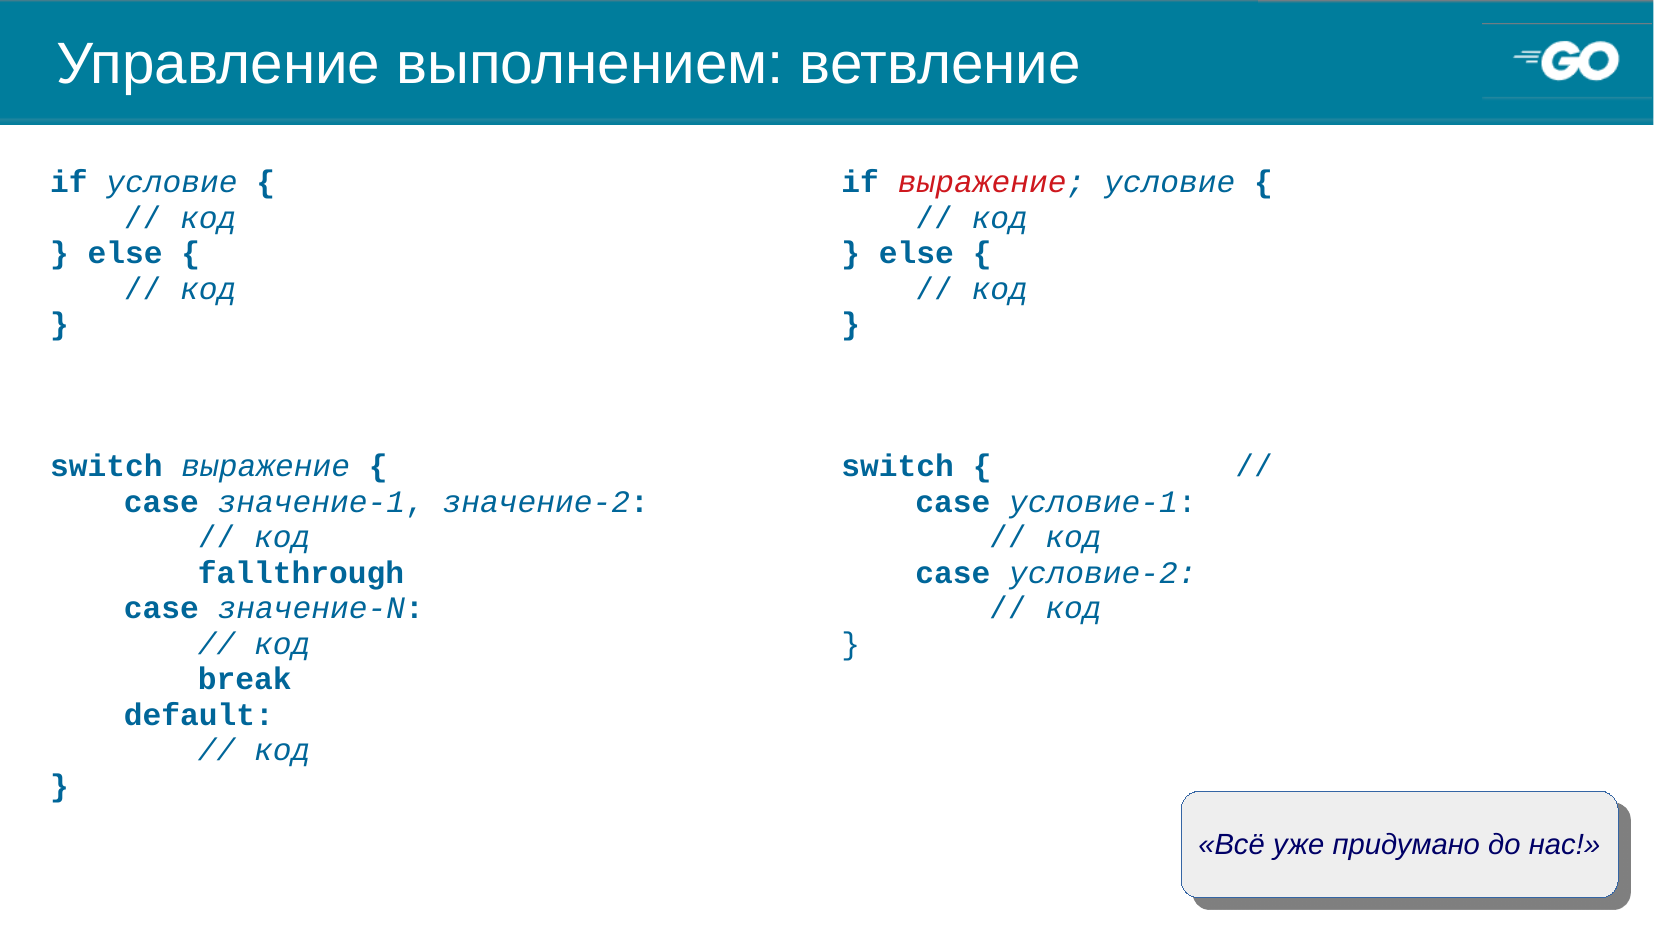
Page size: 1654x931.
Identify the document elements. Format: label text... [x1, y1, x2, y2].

text_box if условие { // код } else { // код } switch выражение { case значение-1, значение-2: // код fallthrough case значение-N: // код break default: // код } [35, 124, 826, 898]
picture [1542, 41, 1619, 81]
text_box «Всё уже придумано до нас!» [1181, 791, 1619, 898]
text_box Управление выполнением: ветвление [41, 23, 1495, 104]
text_box if выражение; условие { // код } else { // код } switch { // case условие-1: // код case условие-2: // код } [826, 124, 1601, 898]
